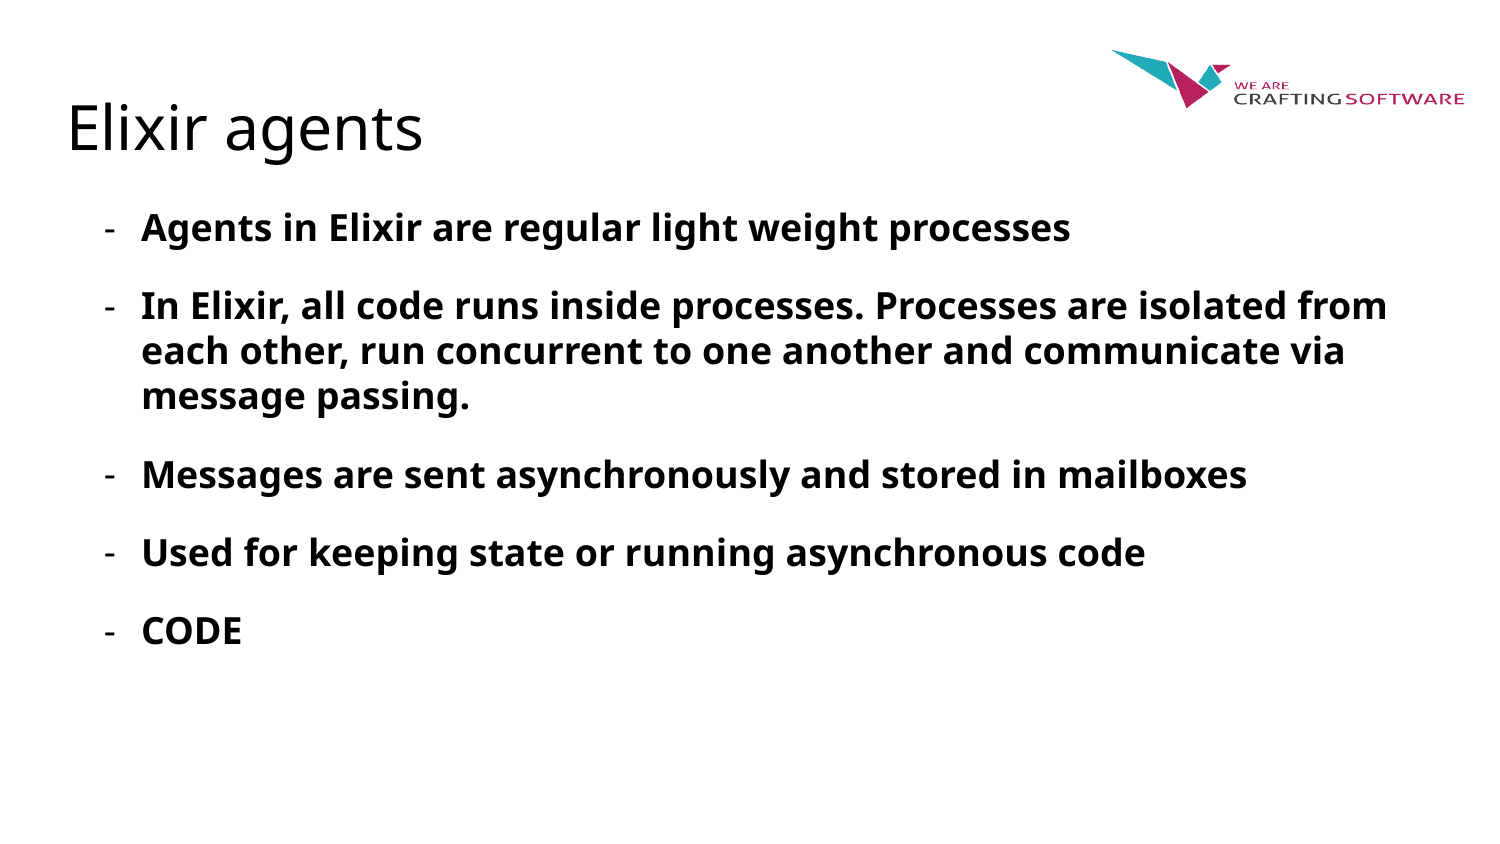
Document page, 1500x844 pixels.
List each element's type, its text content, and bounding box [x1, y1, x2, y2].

list Agents in Elixir are regular light weight processes In Elixir, all code runs inside processes. Processes are isolated from each other, run concurrent to one another and communicate via message passing. Messages are sent asynchronously and stored in mailboxes Used for keeping state or running asynchronous code CODE [51, 189, 1449, 750]
title Elixir agents [51, 72, 1449, 167]
picture [1094, 0, 1481, 163]
